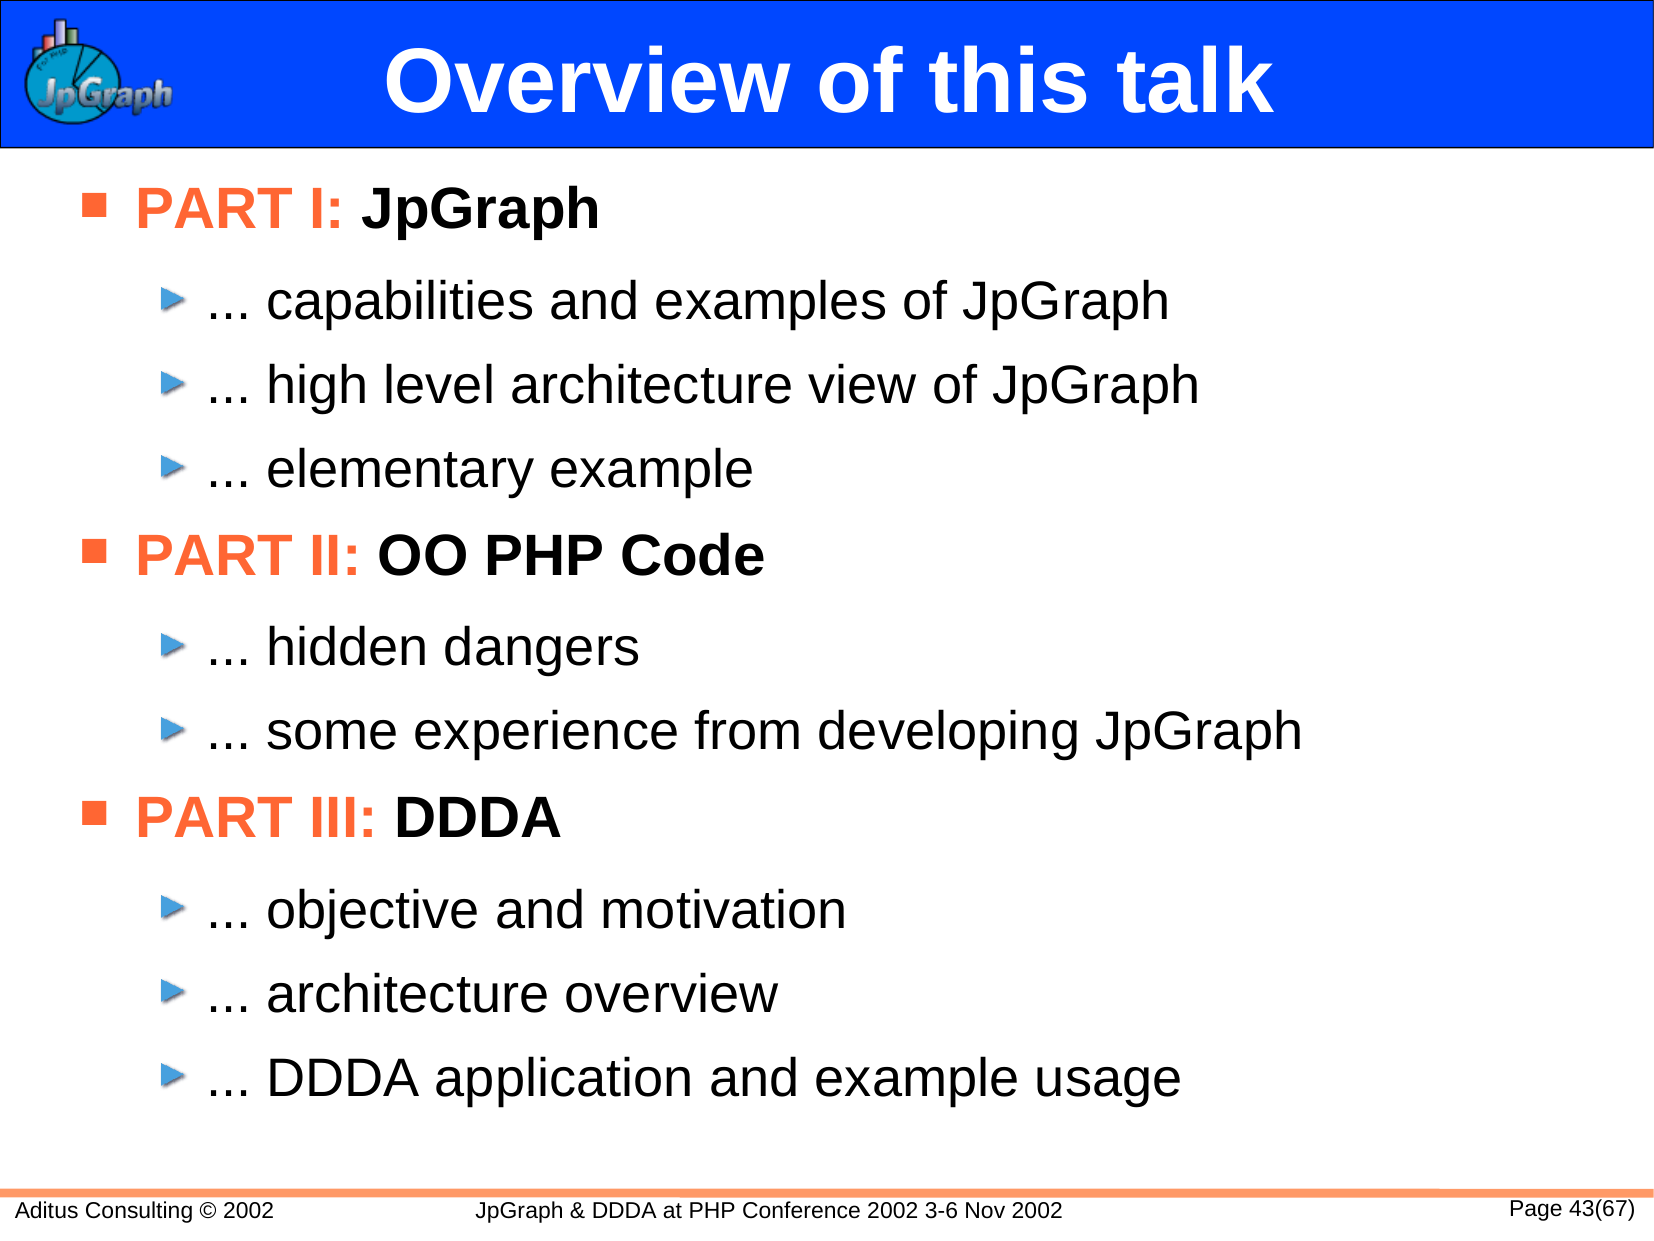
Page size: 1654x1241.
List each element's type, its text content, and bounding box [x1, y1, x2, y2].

list PART I: JpGraph ... capabilities and examples of JpGraph ... high level architecture view of JpGraph ... elementary example PART II: OO PHP Code ... hidden dangers ... some experience from developing JpGraph PART III: DDDA ... objective and motivation ... architecture overview ... DDDA application and example usage [64, 177, 1580, 1137]
picture [20, 17, 123, 128]
title Overview of this talk [123, 0, 1536, 163]
